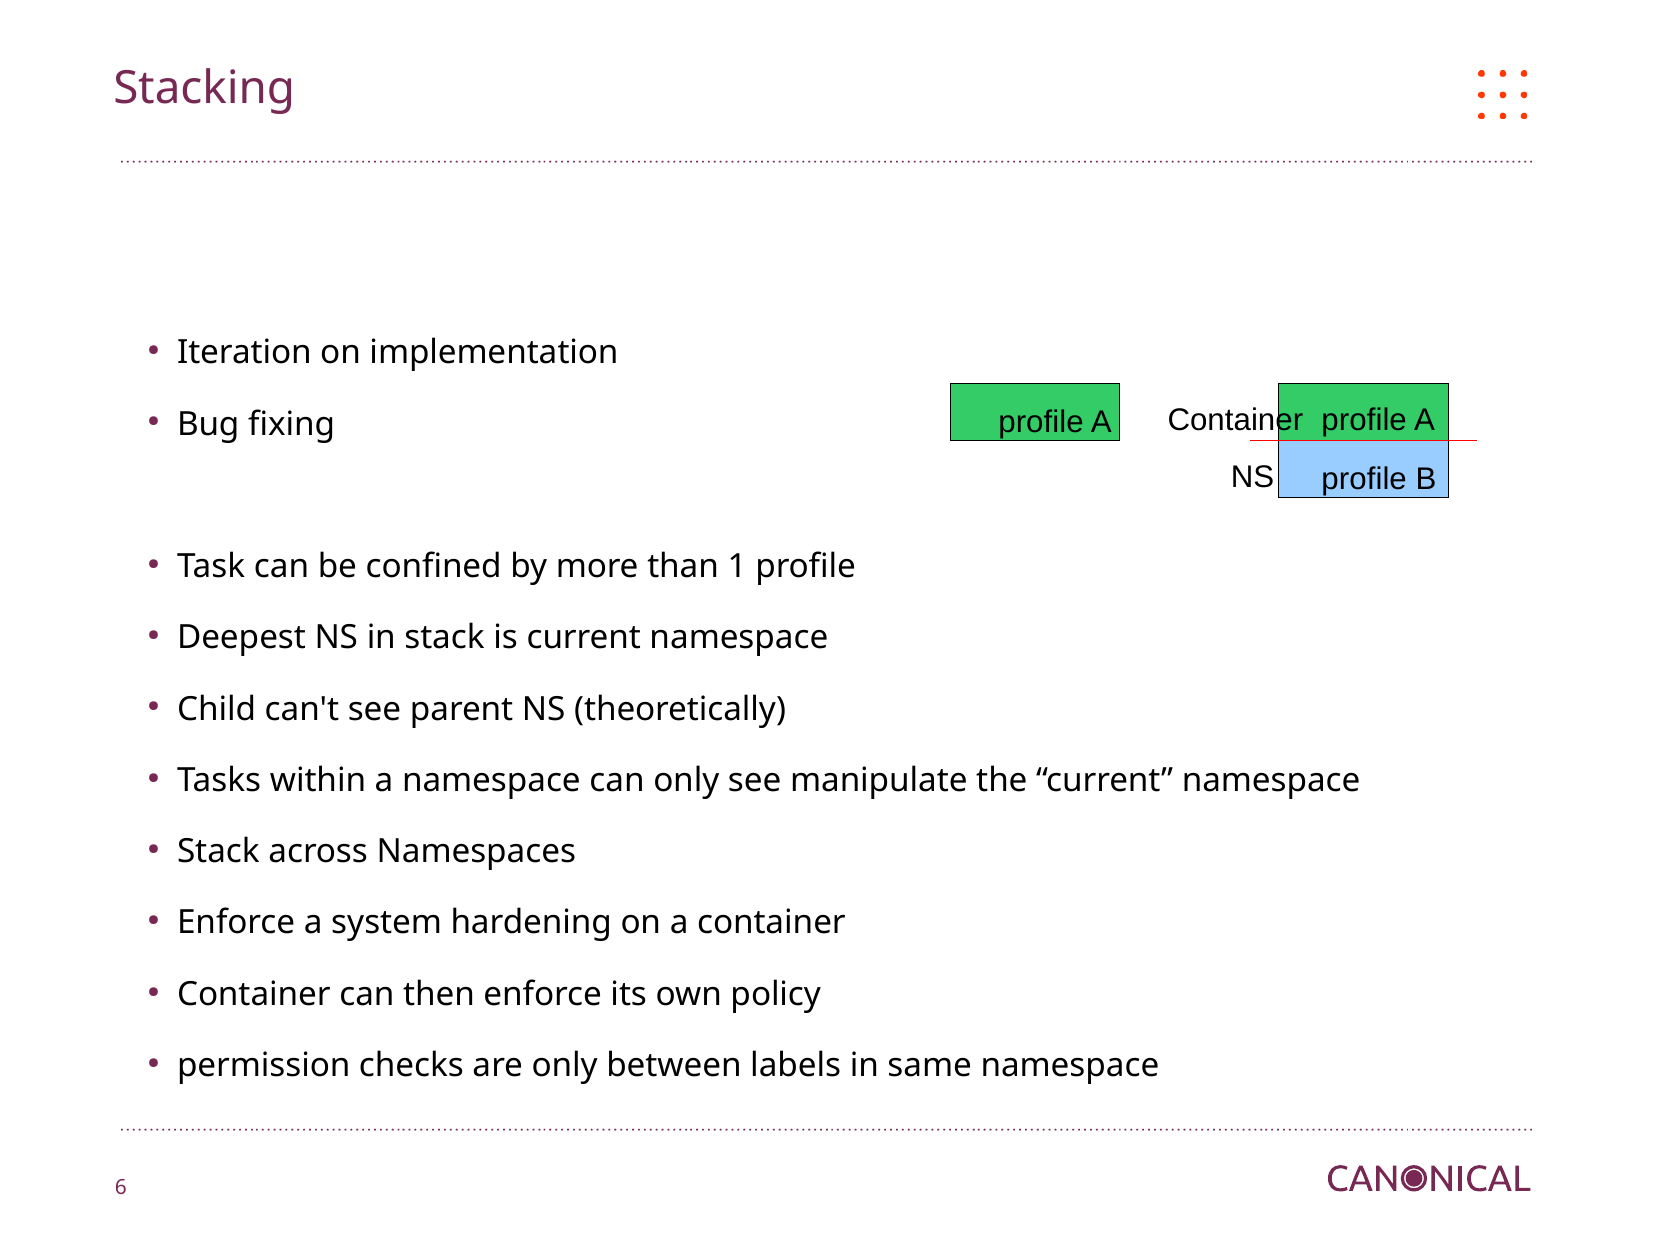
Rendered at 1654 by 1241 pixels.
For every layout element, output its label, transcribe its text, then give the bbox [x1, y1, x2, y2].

text_box profile A [1319, 395, 1457, 446]
text_box [1278, 383, 1449, 395]
picture [111, 1127, 1533, 1134]
list Iteration on implementation Bug fixing Task can be confined by more than 1 profile Deepest NS in stack is current namespace Child can't see parent NS (theoretically) Tasks within a namespace can only see manipulate the “current” namespace Stack across Namespaces Enforce a system hardening on a container Container can then enforce its own policy permission checks are only between labels in same namespace [147, 256, 1506, 1111]
text_box [950, 383, 1120, 441]
text_box NS [1216, 451, 1289, 502]
text_box profile A [983, 397, 1127, 448]
text_box profile B [1306, 453, 1452, 505]
title Stacking [113, 59, 1382, 112]
picture [1478, 70, 1527, 119]
text_box [1278, 446, 1449, 498]
picture [111, 159, 1533, 166]
text_box Container [1152, 395, 1319, 446]
